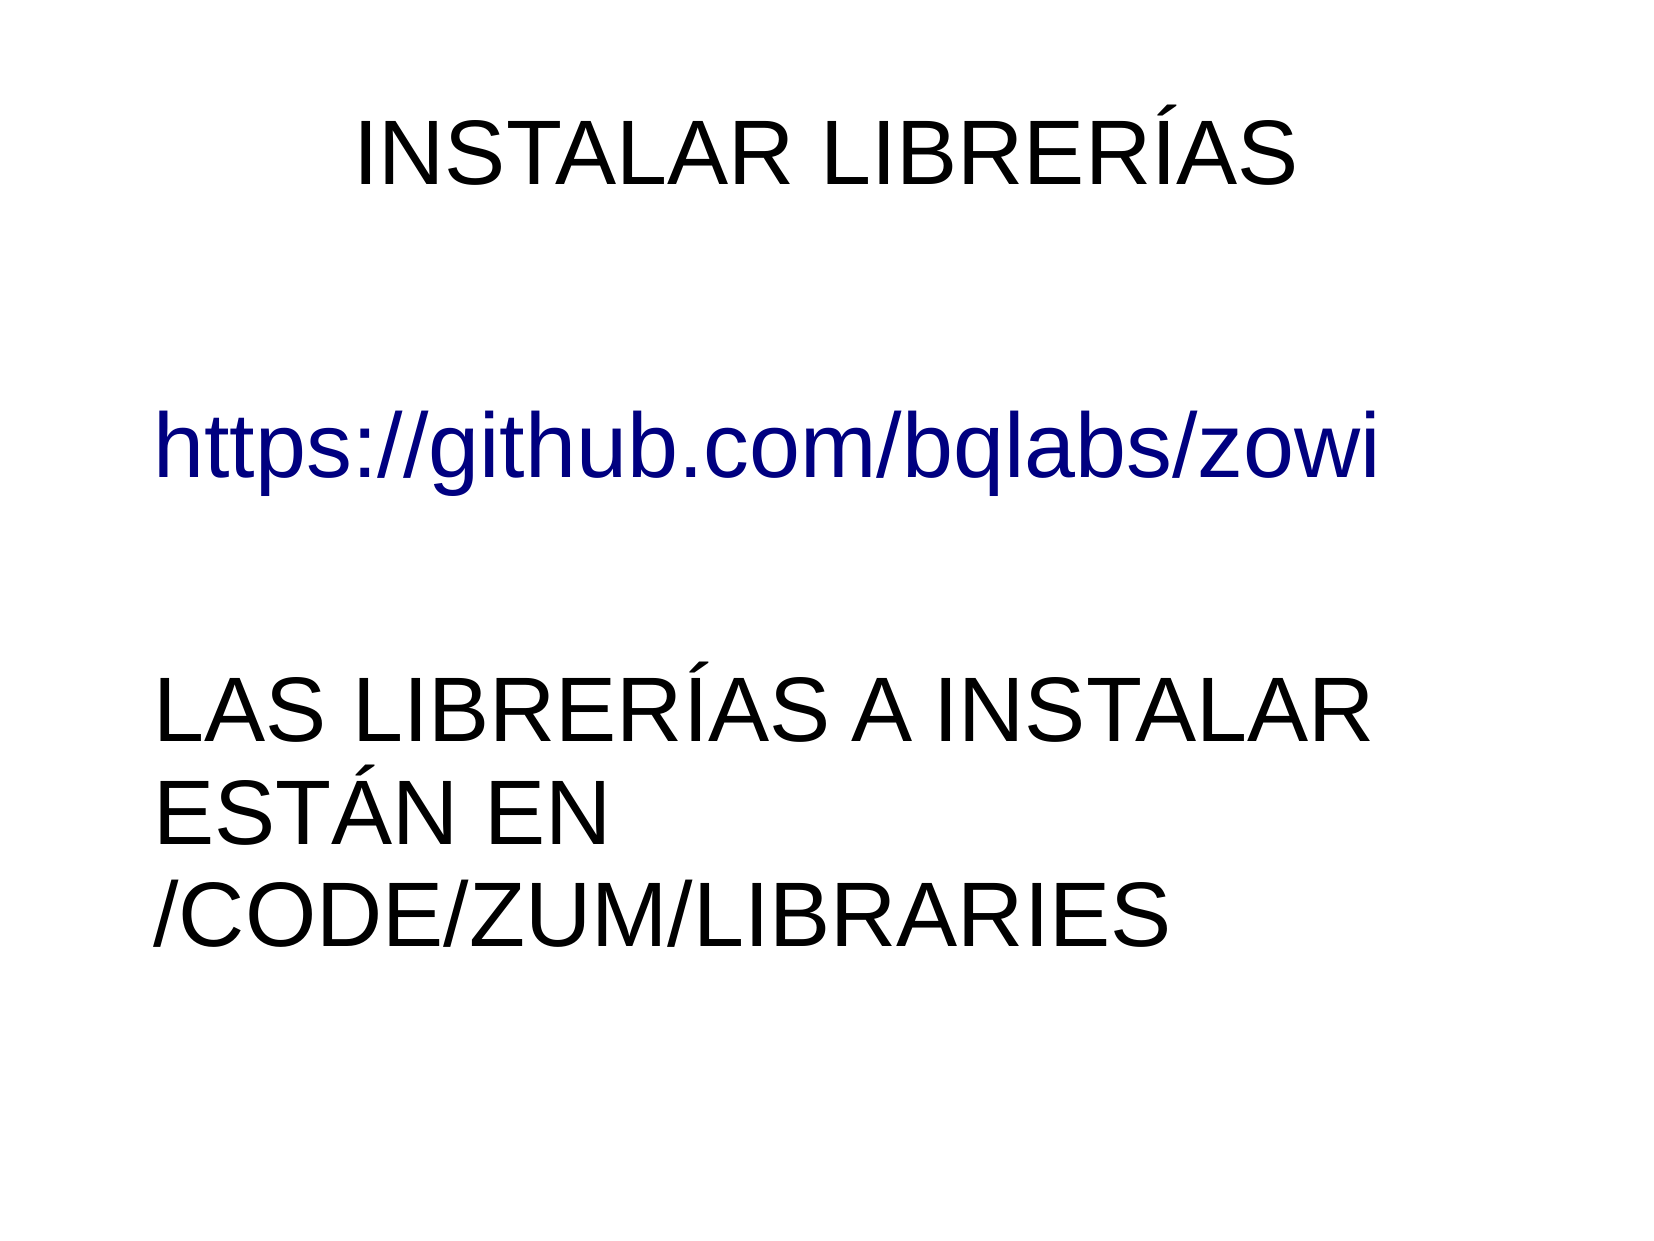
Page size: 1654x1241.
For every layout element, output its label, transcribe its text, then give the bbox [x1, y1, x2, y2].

list https://github.com/bqlabs/zowi LAS LIBRERÍAS A INSTALAR ESTÁN EN /CODE/ZUM/LIBRARIES [82, 290, 1571, 1010]
title INSTALAR LIBRERÍAS [82, 49, 1571, 257]
